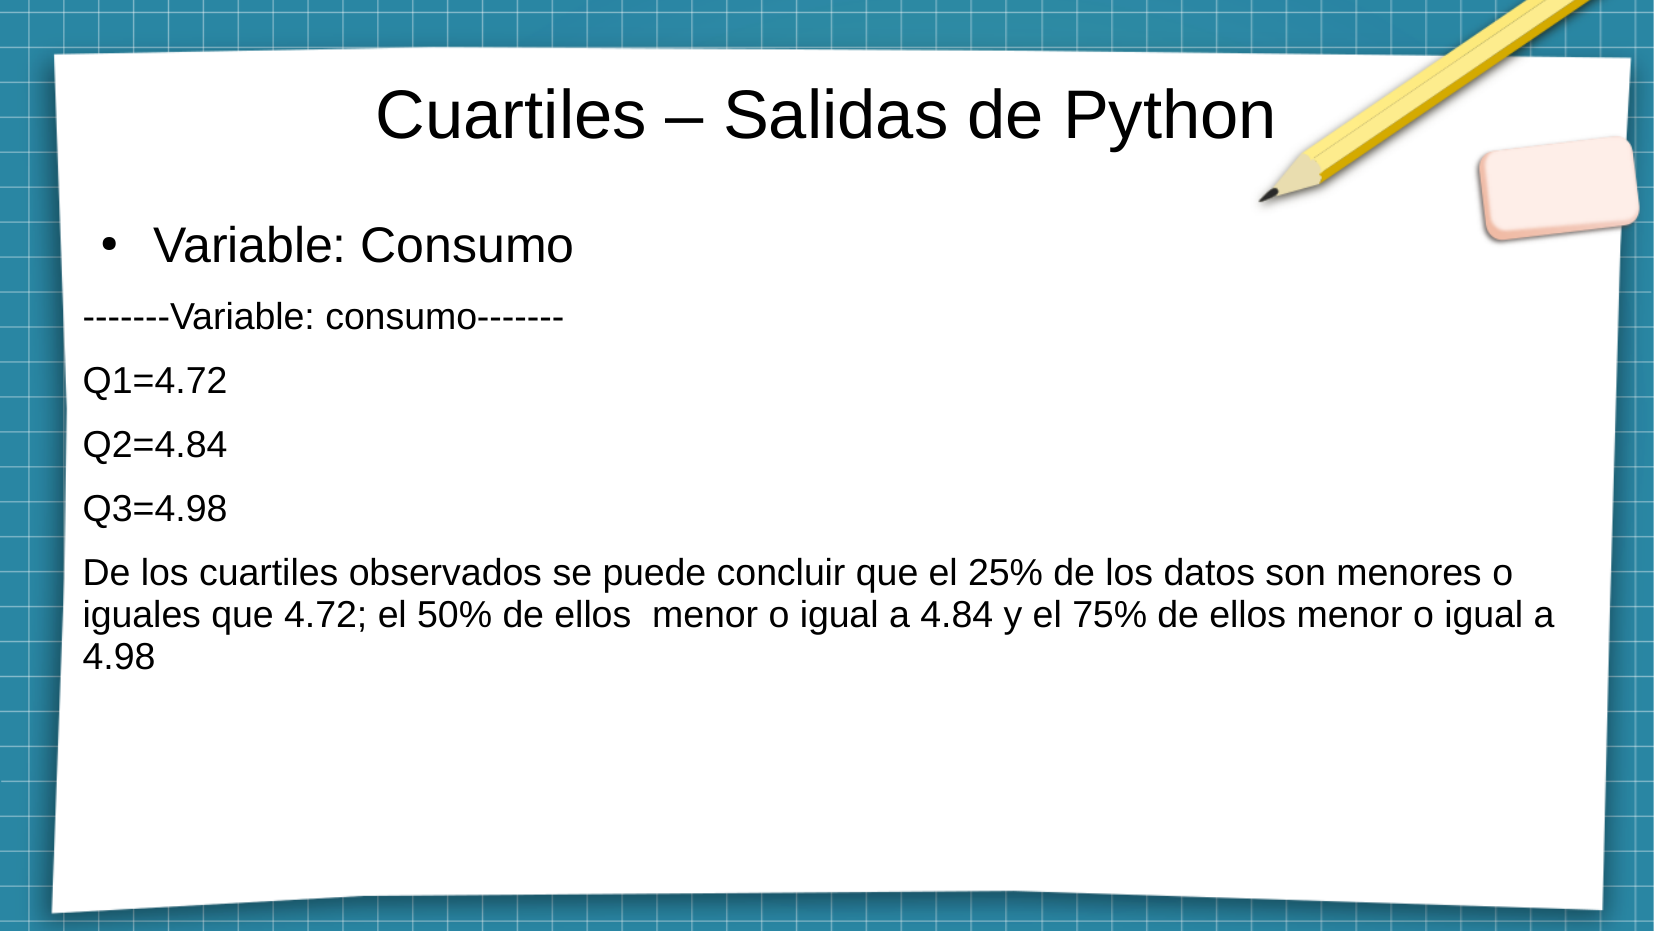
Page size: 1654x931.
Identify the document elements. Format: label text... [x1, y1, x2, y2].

picture [0, 0, 1654, 931]
title Cuartiles – Salidas de Python [82, 37, 1571, 193]
list Variable: Consumo -------Variable: consumo------- Q1=4.72 Q2=4.84 Q3=4.98 De los cuartiles observados se puede concluir que el 25% de los datos son menores o iguales que 4.72; el 50% de ellos menor o igual a 4.84 y el 75% de ellos menor o igual a 4.98 [82, 217, 1571, 758]
